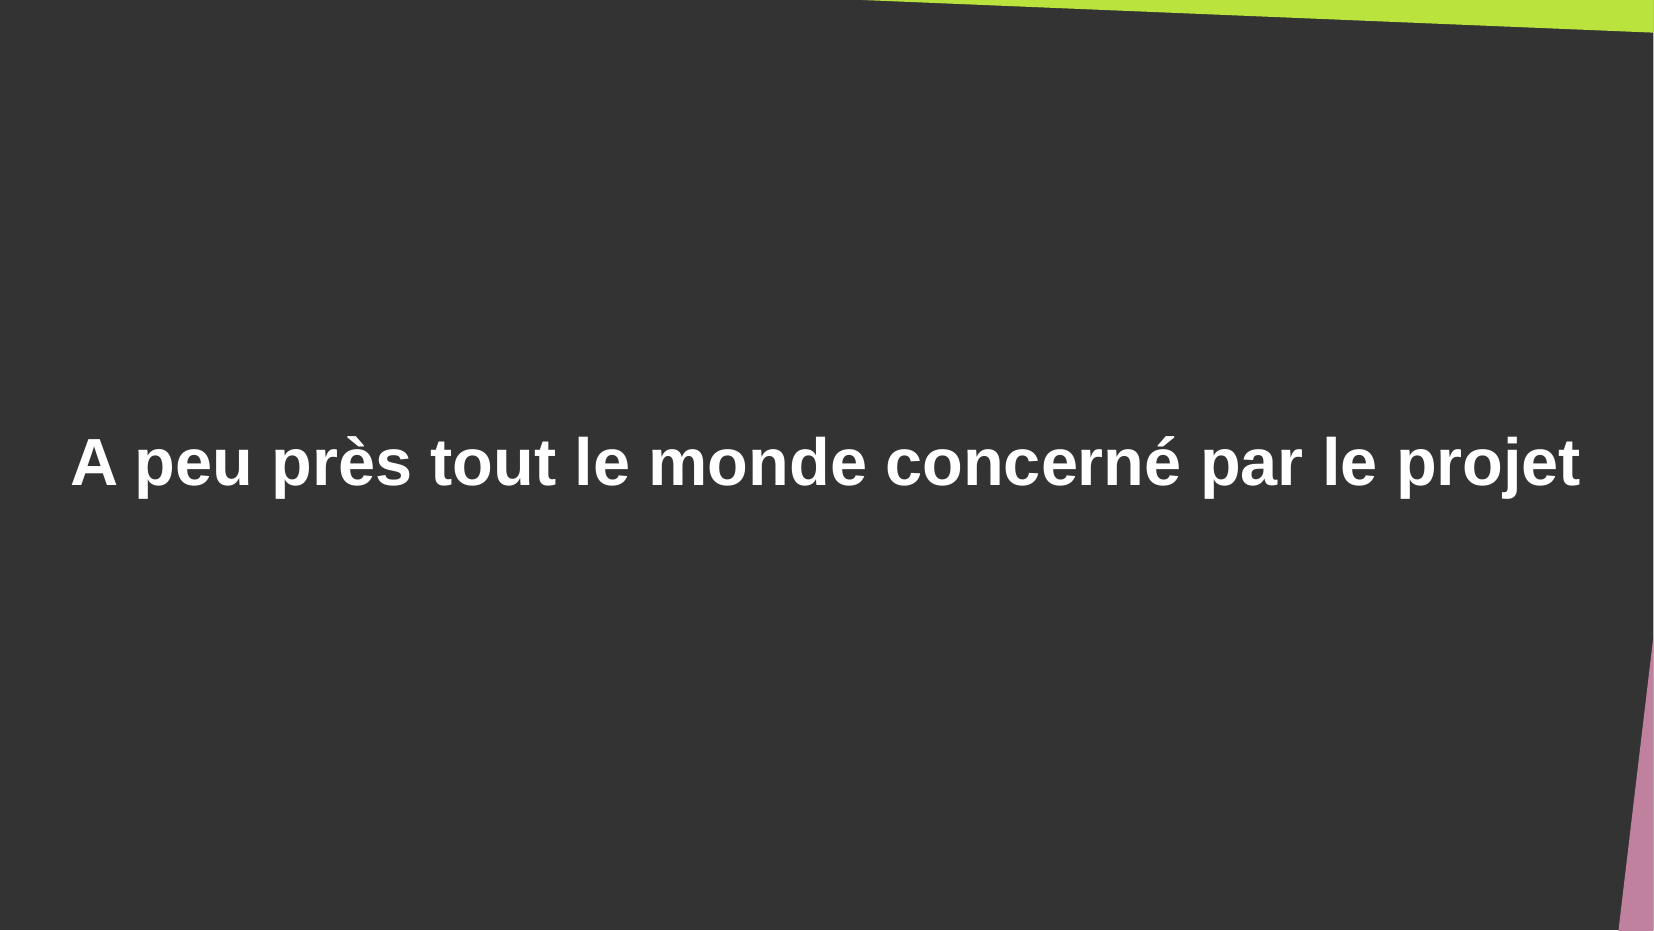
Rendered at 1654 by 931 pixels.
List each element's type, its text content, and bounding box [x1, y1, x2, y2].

text_box [862, 0, 1654, 33]
title A peu près tout le monde concerné par le projet [31, 424, 1622, 506]
text_box [1618, 631, 1654, 931]
